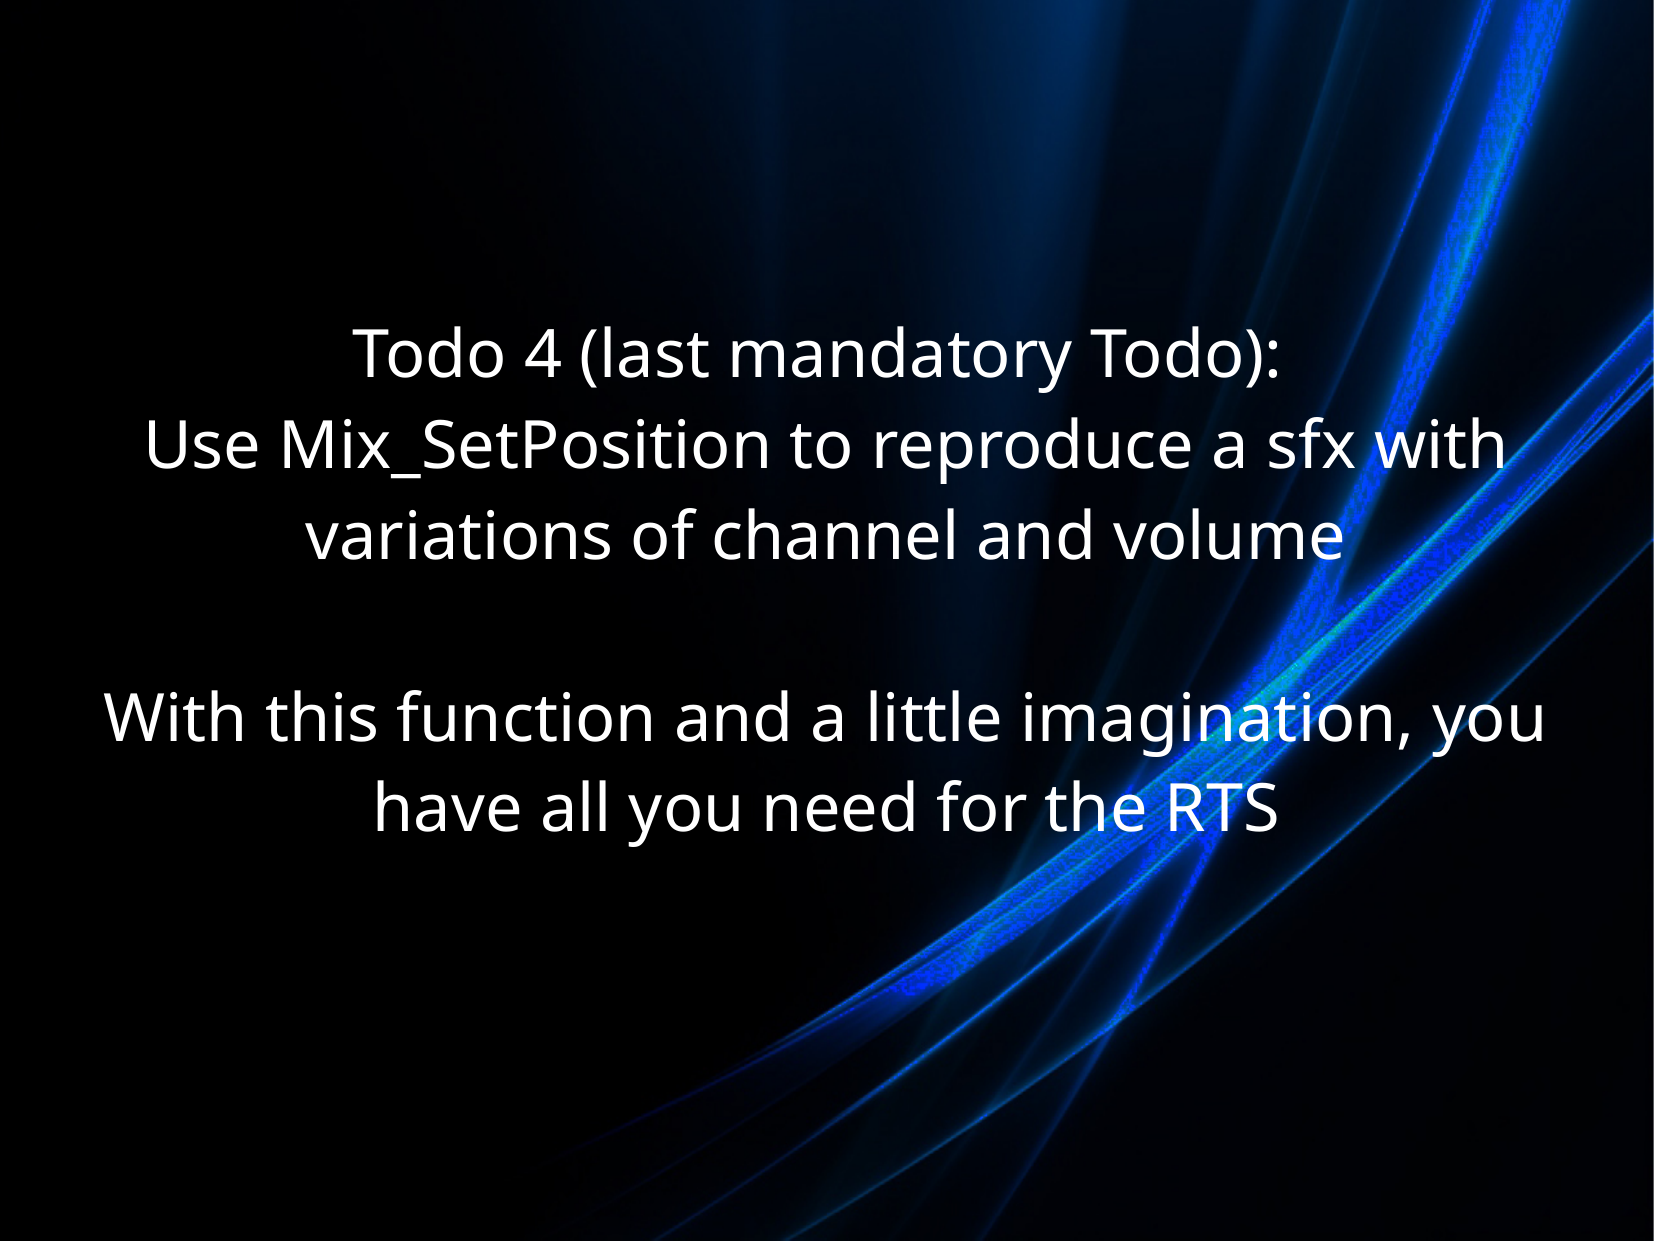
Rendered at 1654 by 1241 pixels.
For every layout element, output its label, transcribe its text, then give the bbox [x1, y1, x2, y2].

subtitle Todo 4 (last mandatory Todo): Use Mix_SetPosition to reproduce a sfx with variations of channel and volume With this function and a little imagination, you have all you need for the RTS [82, 49, 1571, 1109]
picture [0, 0, 1654, 1241]
